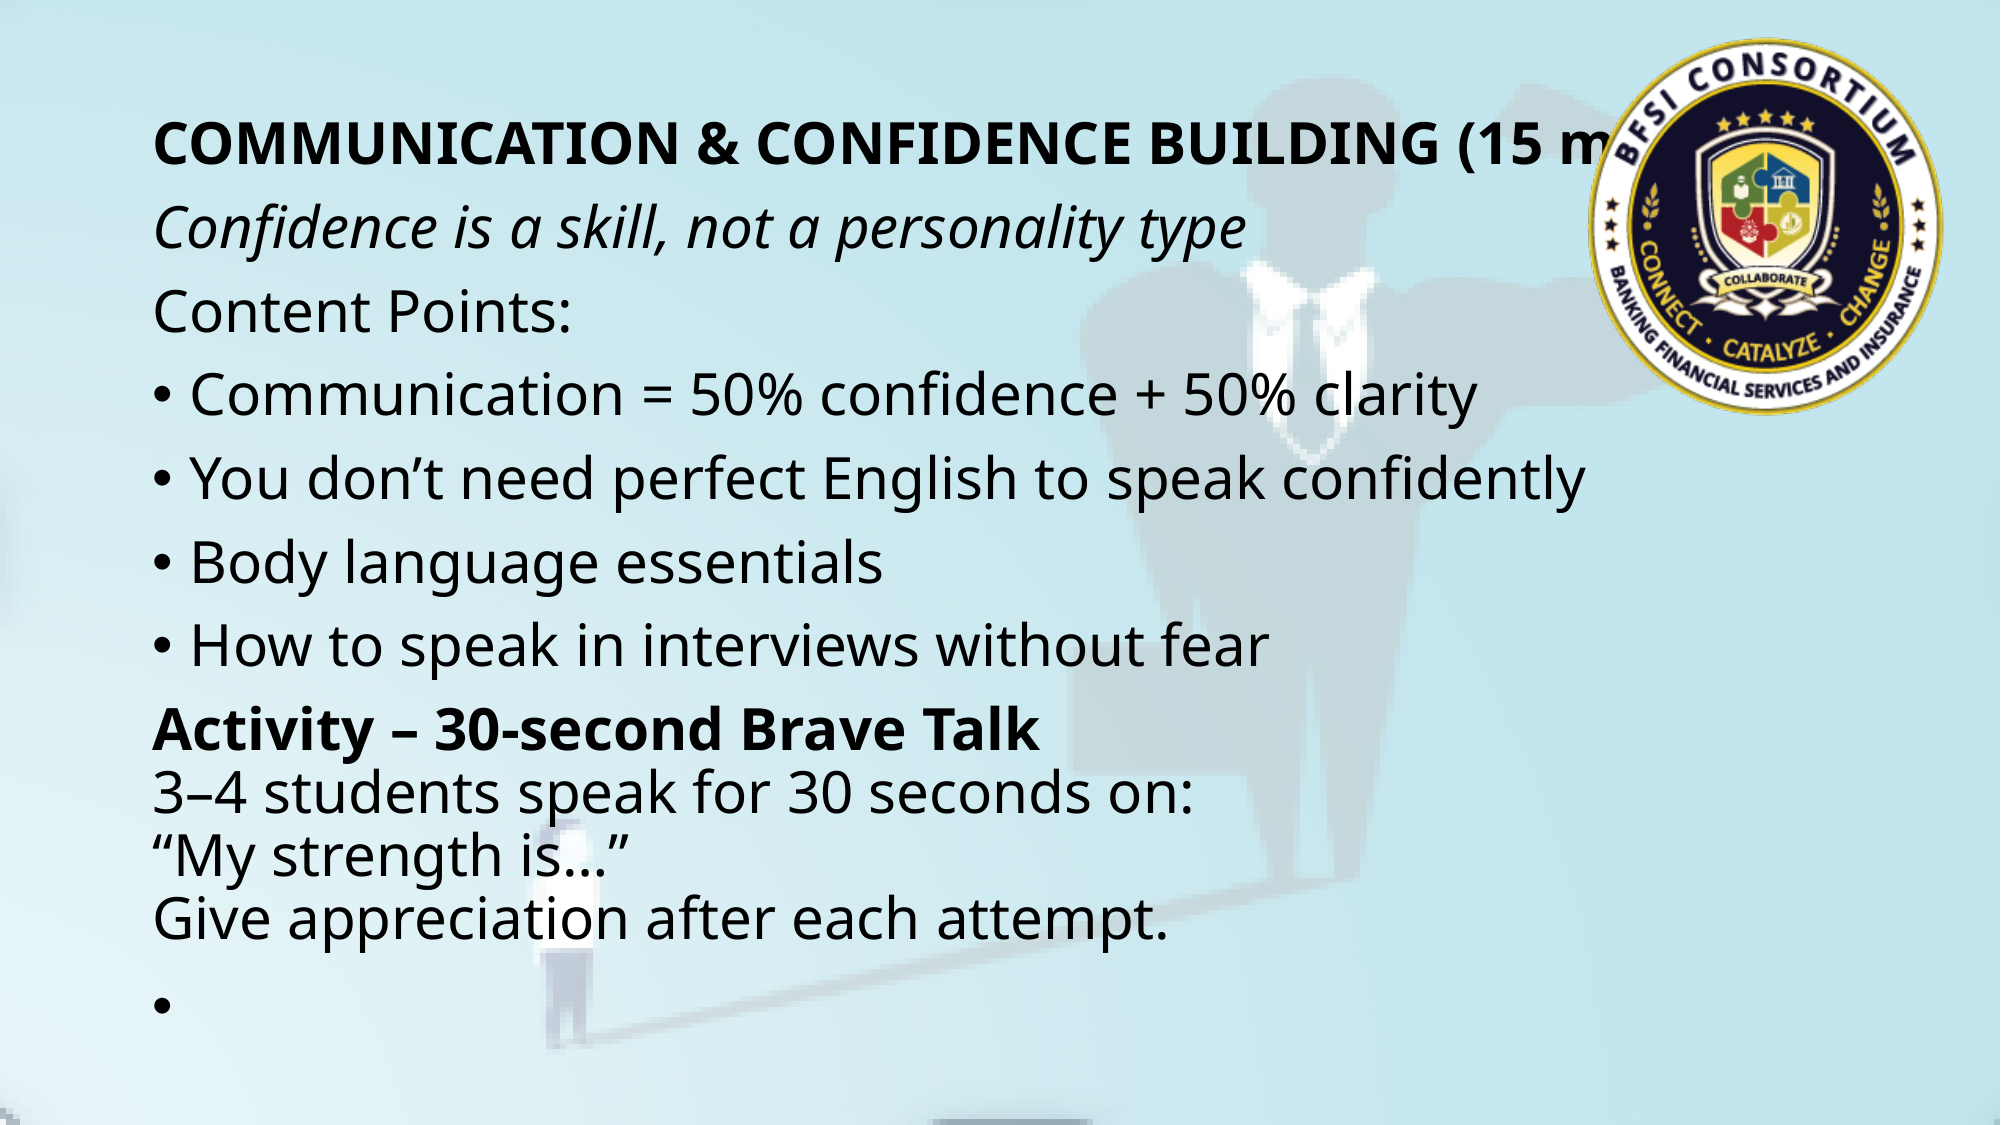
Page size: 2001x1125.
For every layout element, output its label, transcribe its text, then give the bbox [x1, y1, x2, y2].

list COMMUNICATION & CONFIDENCE BUILDING (15 mins) Confidence is a skill, not a personality type Content Points: Communication = 50% confidence + 50% clarity You don’t need perfect English to speak confidently Body language essentials How to speak in interviews without fear Activity – 30-second Brave Talk 3–4 students speak for 30 seconds on: “My strength is…” Give appreciation after each attempt. [137, 107, 1863, 1014]
picture [0, 0, 2000, 1125]
